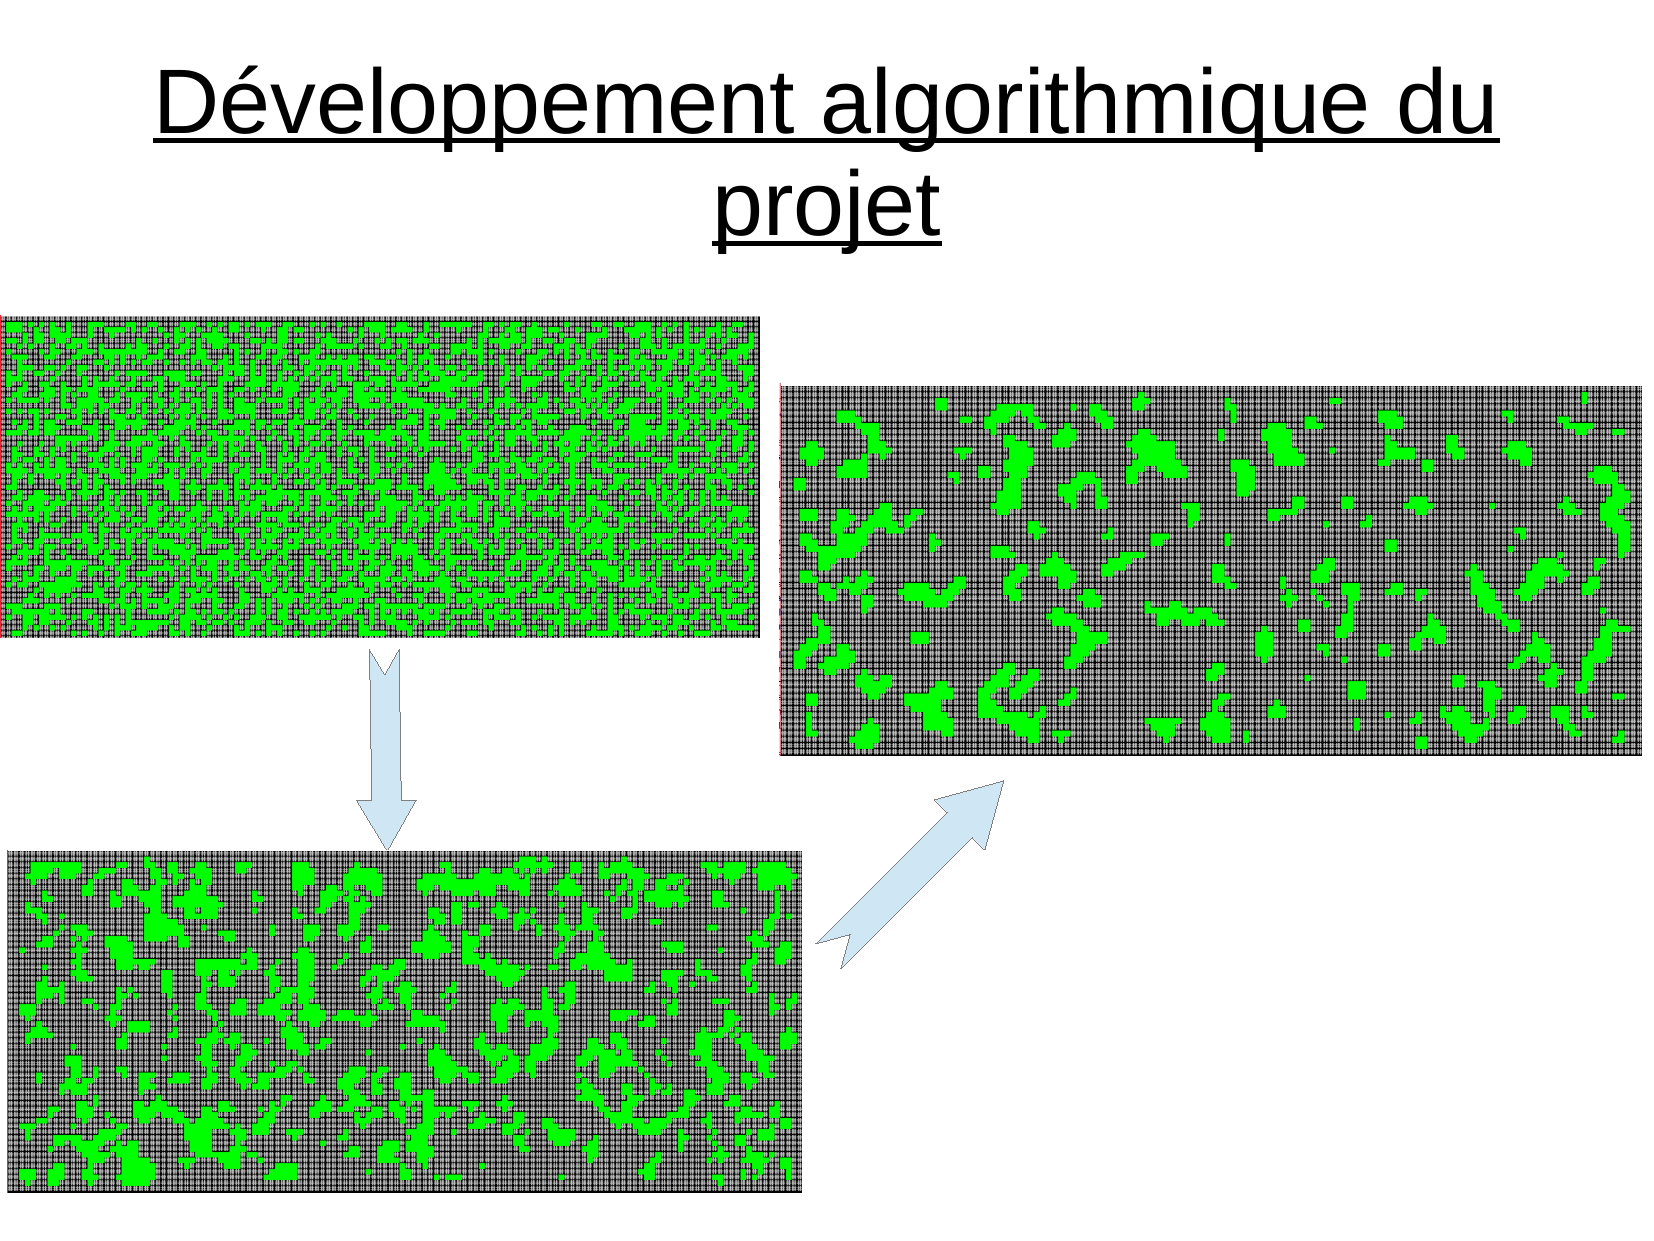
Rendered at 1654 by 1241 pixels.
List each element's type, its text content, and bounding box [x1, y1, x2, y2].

text_box [356, 649, 417, 850]
picture [779, 383, 1642, 756]
picture [0, 315, 760, 638]
picture [7, 850, 802, 1193]
text_box [815, 780, 1004, 969]
title Développement algorithmique du projet [82, 49, 1571, 257]
